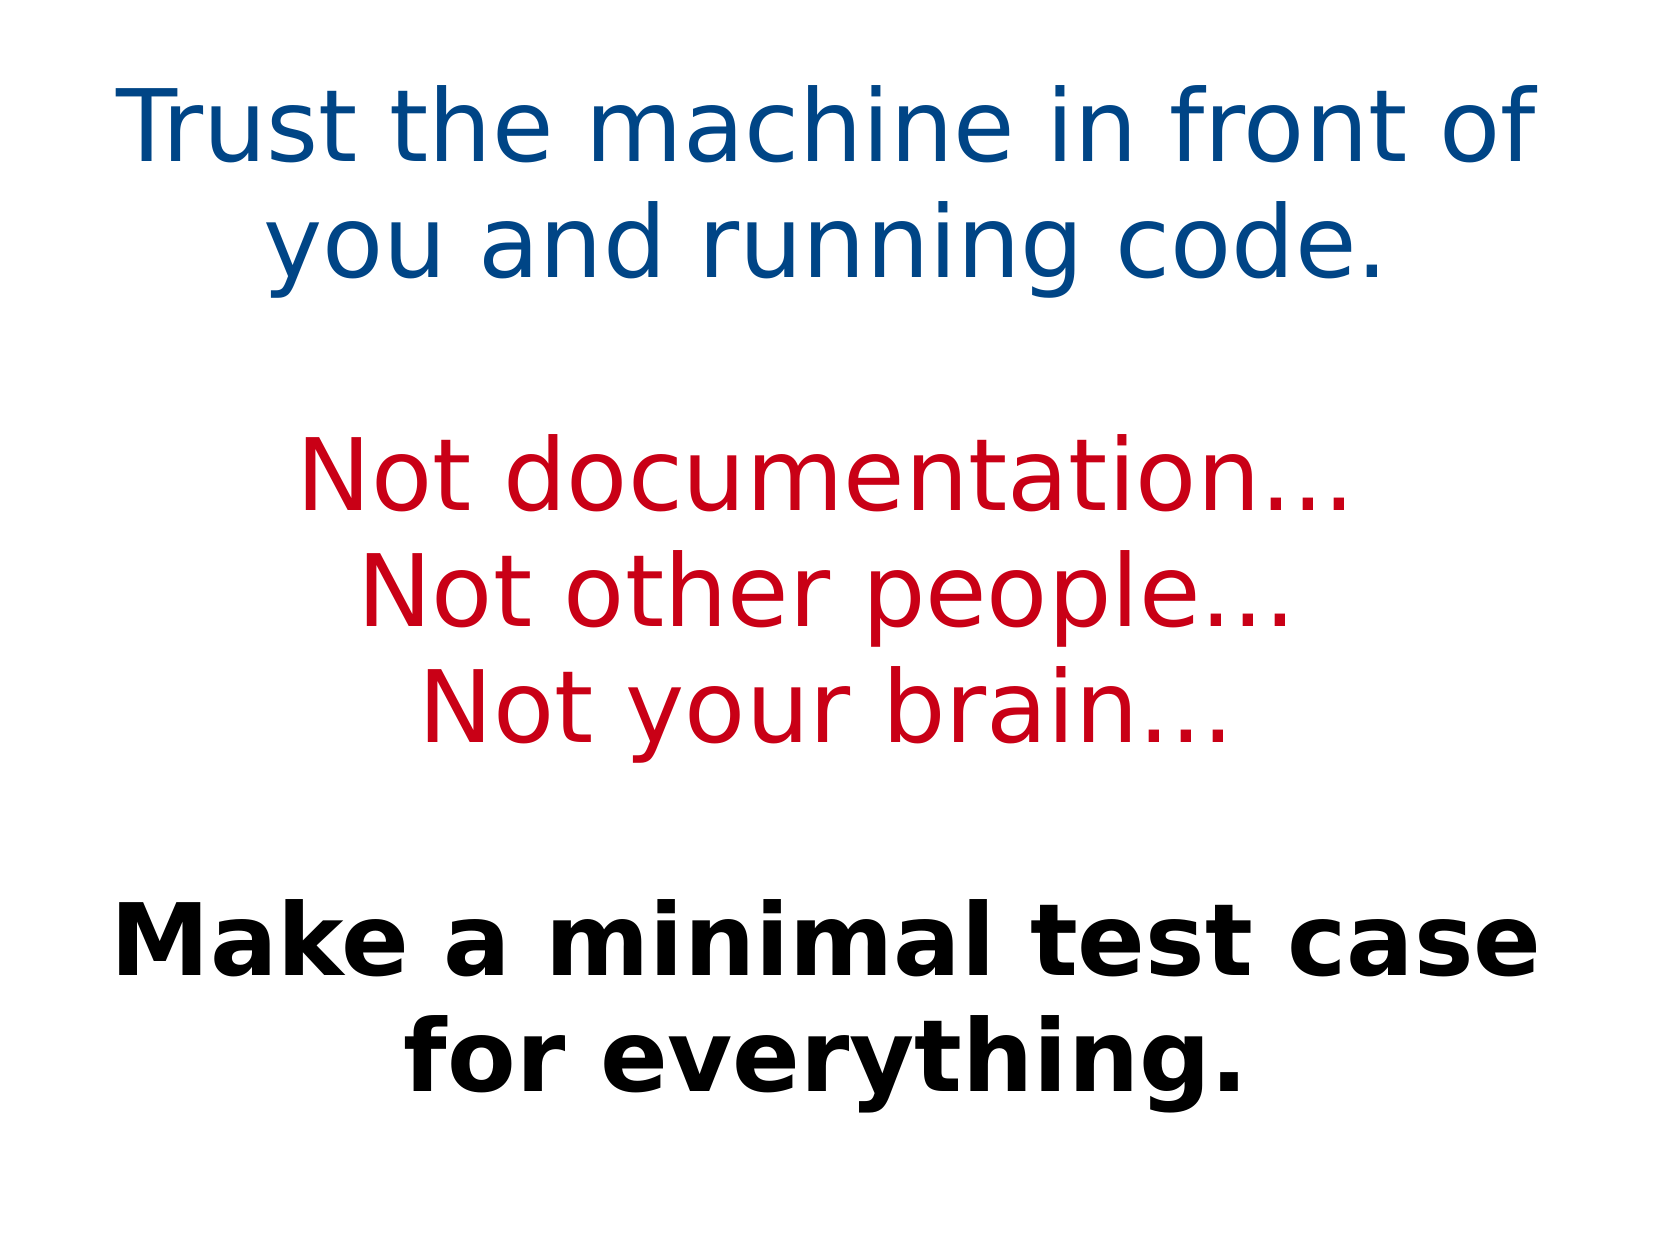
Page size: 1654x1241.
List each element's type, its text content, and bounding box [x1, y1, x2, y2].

subtitle Trust the machine in front of you and running code. Not documentation... Not other people... Not your brain... Make a minimal test case for everything. [82, 68, 1571, 1232]
